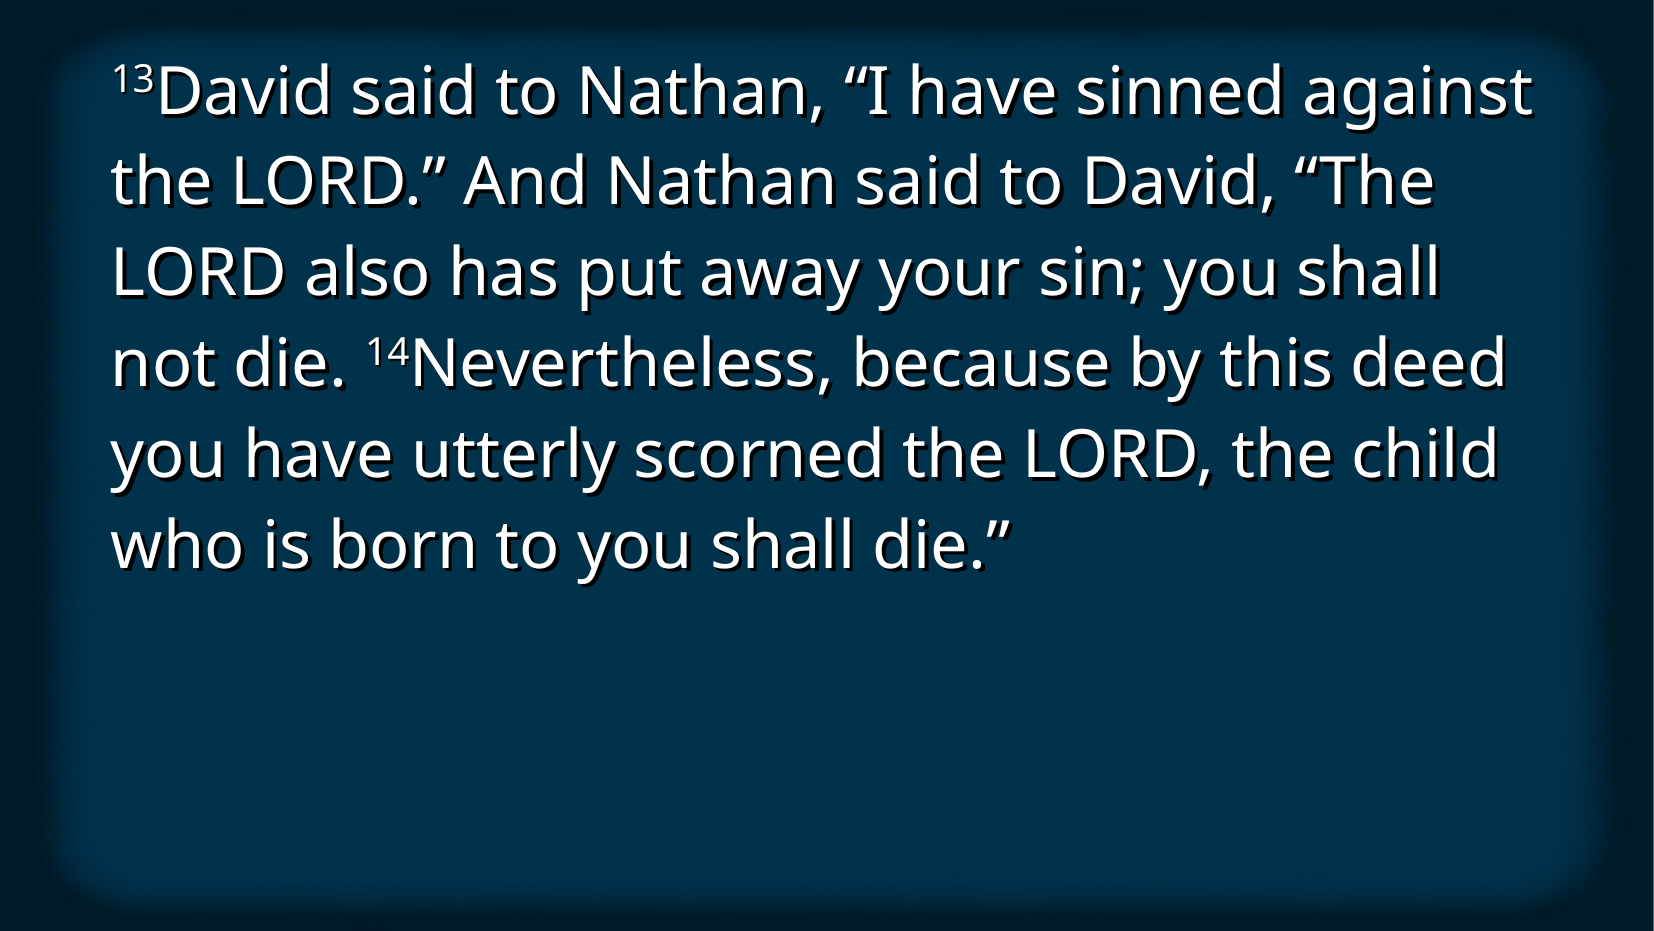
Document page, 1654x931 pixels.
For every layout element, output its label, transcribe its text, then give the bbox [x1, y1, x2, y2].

text_box 13David said to Nathan, “I have sinned against the LORD.” And Nathan said to David, “The LORD also has put away your sin; you shall not die. 14Nevertheless, because by this deed you have utterly scorned the LORD, the child who is born to you shall die.” [96, 35, 1567, 601]
picture [0, 0, 1654, 931]
